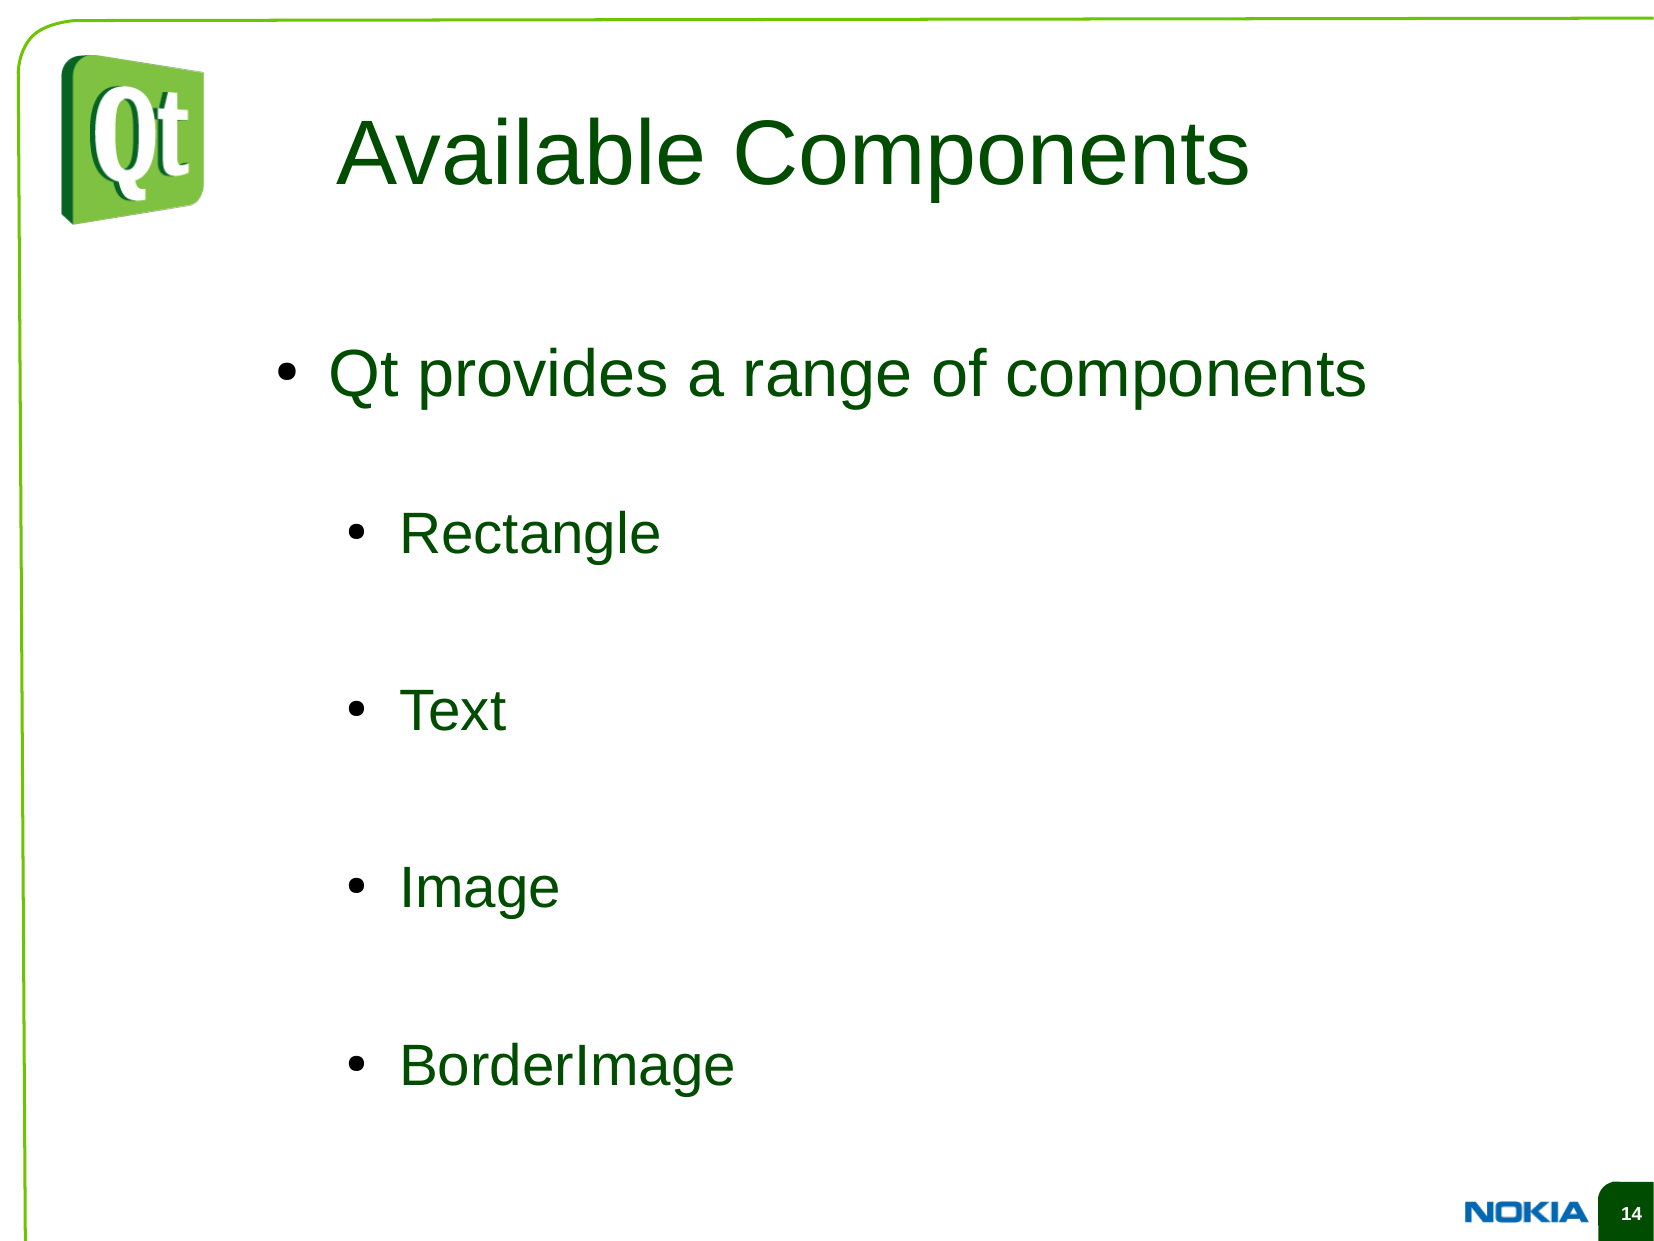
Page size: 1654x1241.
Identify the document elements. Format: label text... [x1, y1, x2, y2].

list Qt provides a range of components Rectangle Text Image BorderImage [257, 336, 1577, 1141]
picture [61, 55, 204, 225]
picture [1465, 1201, 1589, 1223]
title Available Components [257, 56, 1333, 250]
